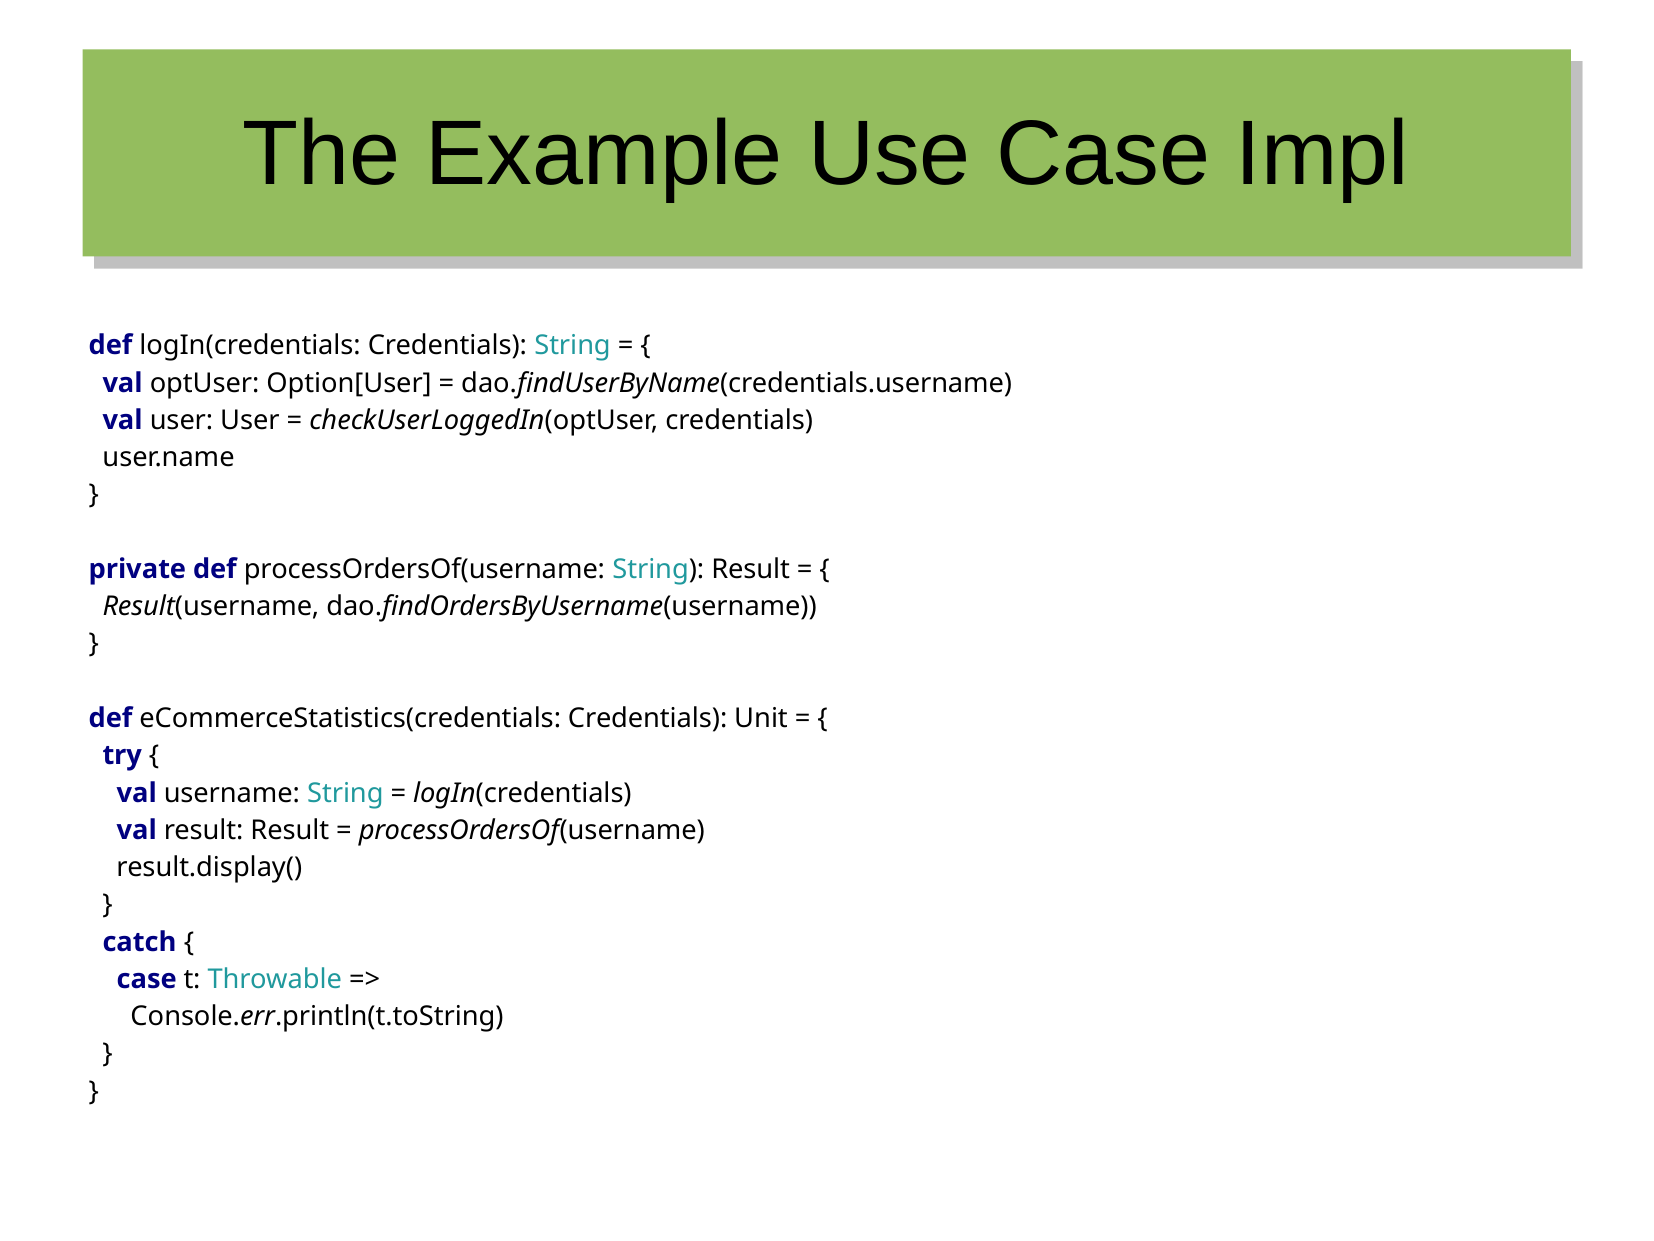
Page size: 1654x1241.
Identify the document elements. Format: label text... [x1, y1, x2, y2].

title The Example Use Case Impl [82, 49, 1571, 257]
list def logIn(credentials: Credentials): String = { val optUser: Option[User] = dao.findUserByName(credentials.username) val user: User = checkUserLoggedIn(optUser, credentials) user.name } private def processOrdersOf(username: String): Result = { Result(username, dao.findOrdersByUsername(username)) } def eCommerceStatistics(credentials: Credentials): Unit = { try { val username: String = logIn(credentials) val result: Result = processOrdersOf(username) result.display() } catch { case t: Throwable => Console.err.println(t.toString) } } [88, 325, 1577, 1146]
